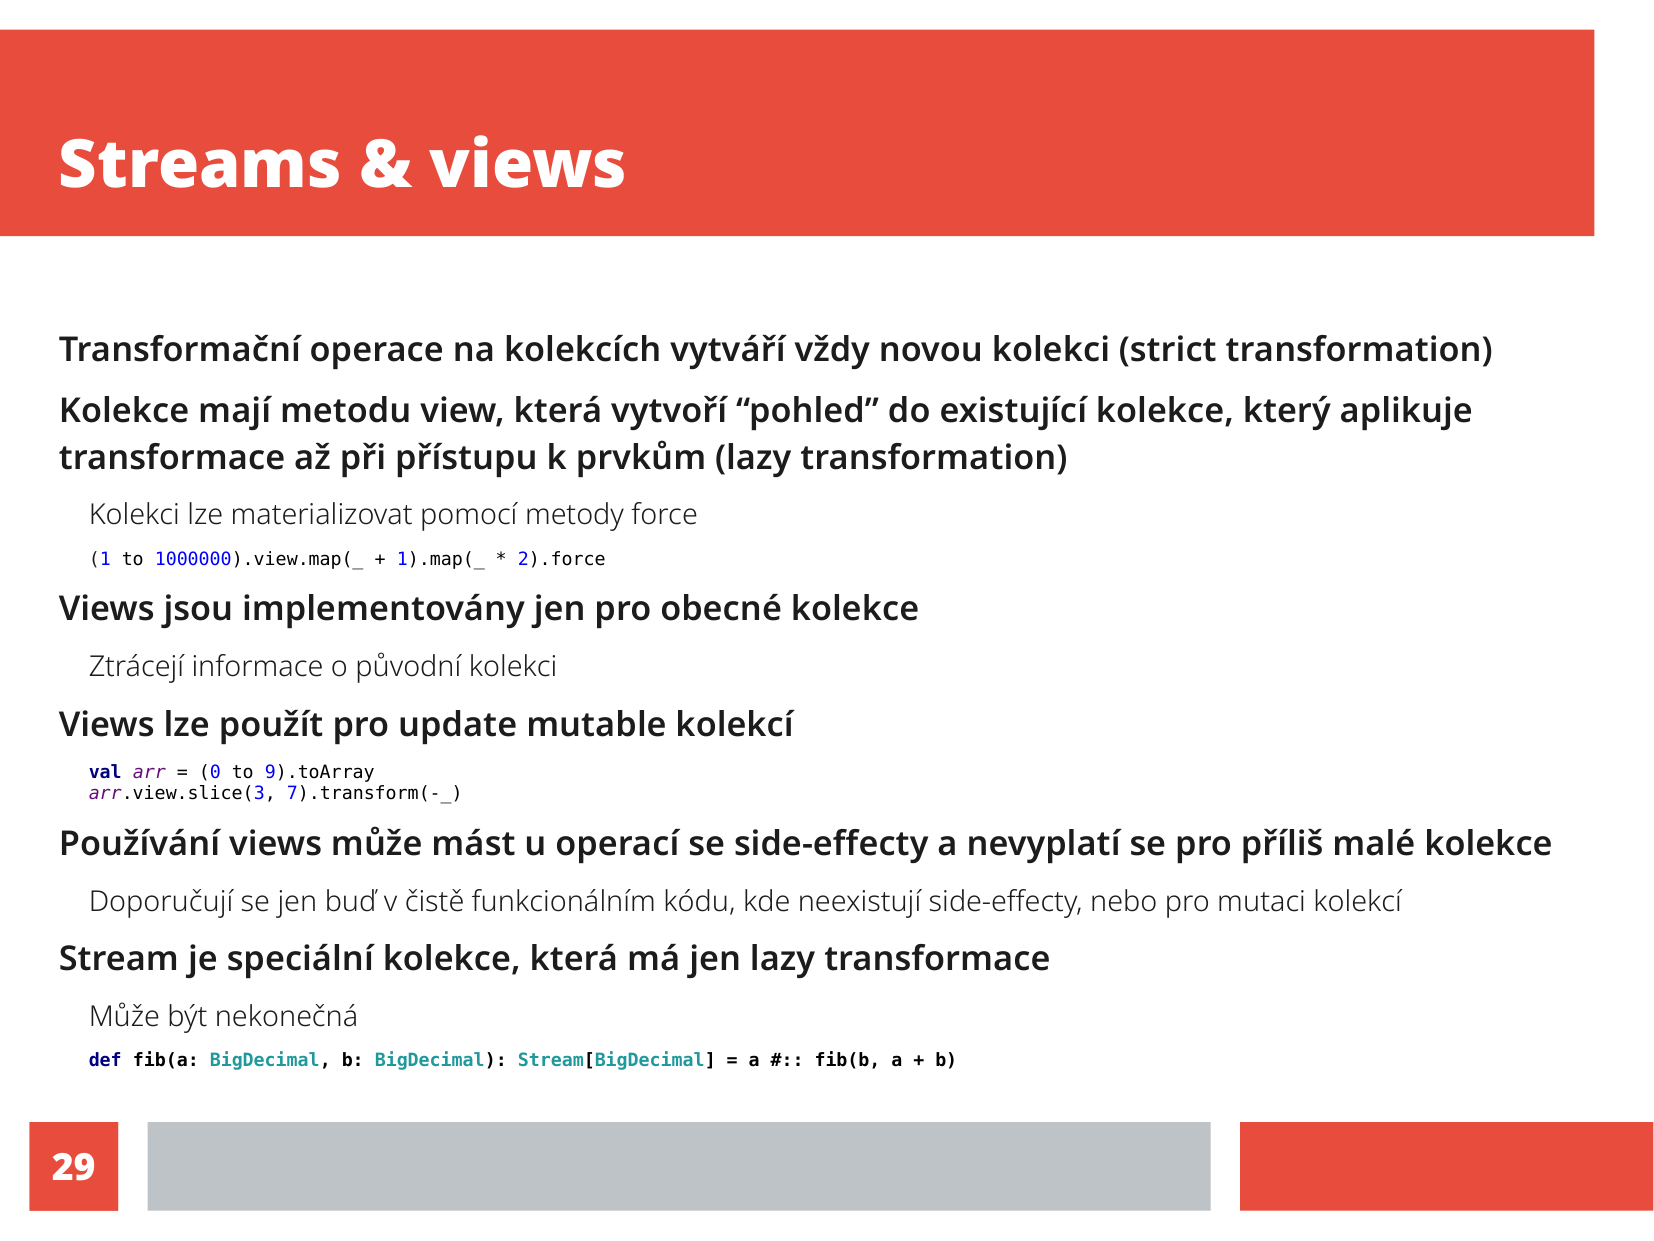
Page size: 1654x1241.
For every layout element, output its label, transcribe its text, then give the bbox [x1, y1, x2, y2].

title Streams & views [59, 59, 1595, 207]
list Transformační operace na kolekcích vytváří vždy novou kolekci (strict transformation) Kolekce mají metodu view, která vytvoří “pohled” do existující kolekce, který aplikuje transformace až při přístupu k prvkům (lazy transformation) Kolekci lze materializovat pomocí metody force (1 to 1000000).view.map(_ + 1).map(_ * 2).force Views jsou implementovány jen pro obecné kolekce Ztrácejí informace o původní kolekci Views lze použít pro update mutable kolekcí val arr = (0 to 9).toArray arr.view.slice(3, 7).transform(-_) Používání views může mást u operací se side-effecty a nevyplatí se pro příliš malé kolekce Doporučují se jen buď v čistě funkcionálním kódu, kde neexistují side-effecty, nebo pro mutaci kolekcí Stream je speciální kolekce, která má jen lazy transformace Může být nekonečná def fib(a: BigDecimal, b: BigDecimal): Stream[BigDecimal] = a #:: fib(b, a + b) [59, 324, 1565, 1093]
